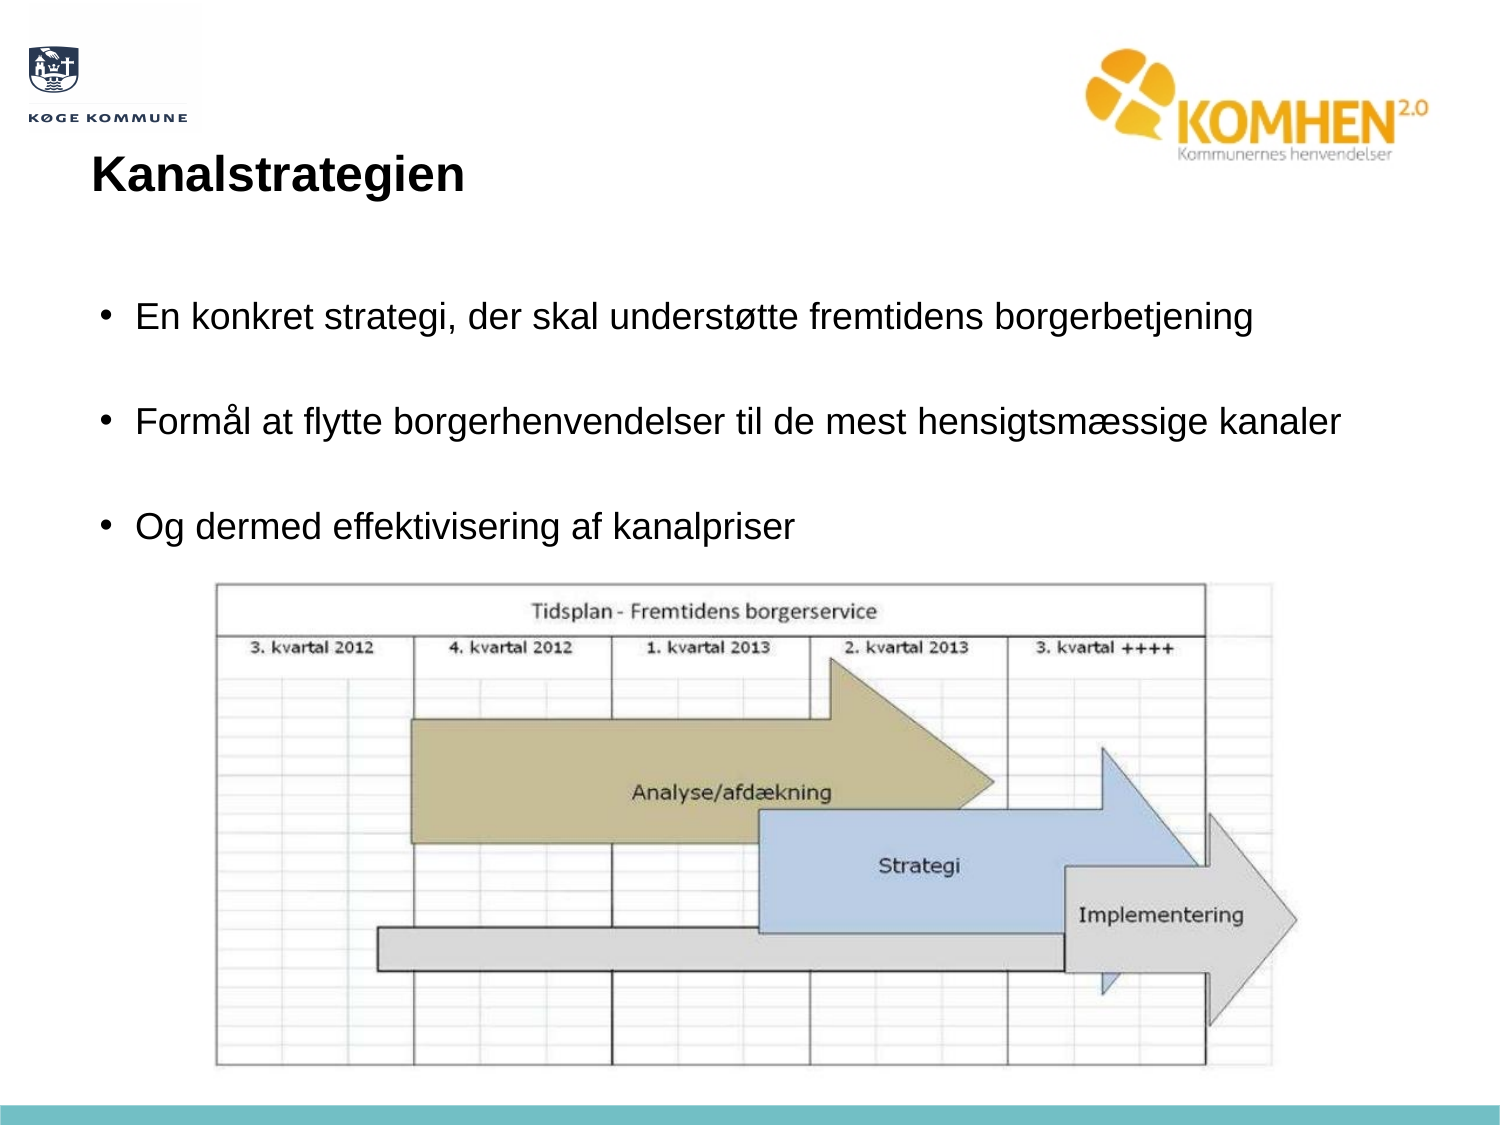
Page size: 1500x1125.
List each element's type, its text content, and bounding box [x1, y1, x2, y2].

text_box [0, 1105, 1500, 1125]
picture [29, 3, 202, 133]
text_box En konkret strategi, der skal understøtte fremtidens borgerbetjening Formål at flytte borgerhenvendelser til de mest hensigtsmæssige kanaler Og dermed effektivisering af kanalpriser [84, 269, 1420, 570]
picture [212, 578, 1307, 1098]
text_box Kanalstrategien [76, 78, 1449, 266]
picture [1069, 30, 1440, 186]
